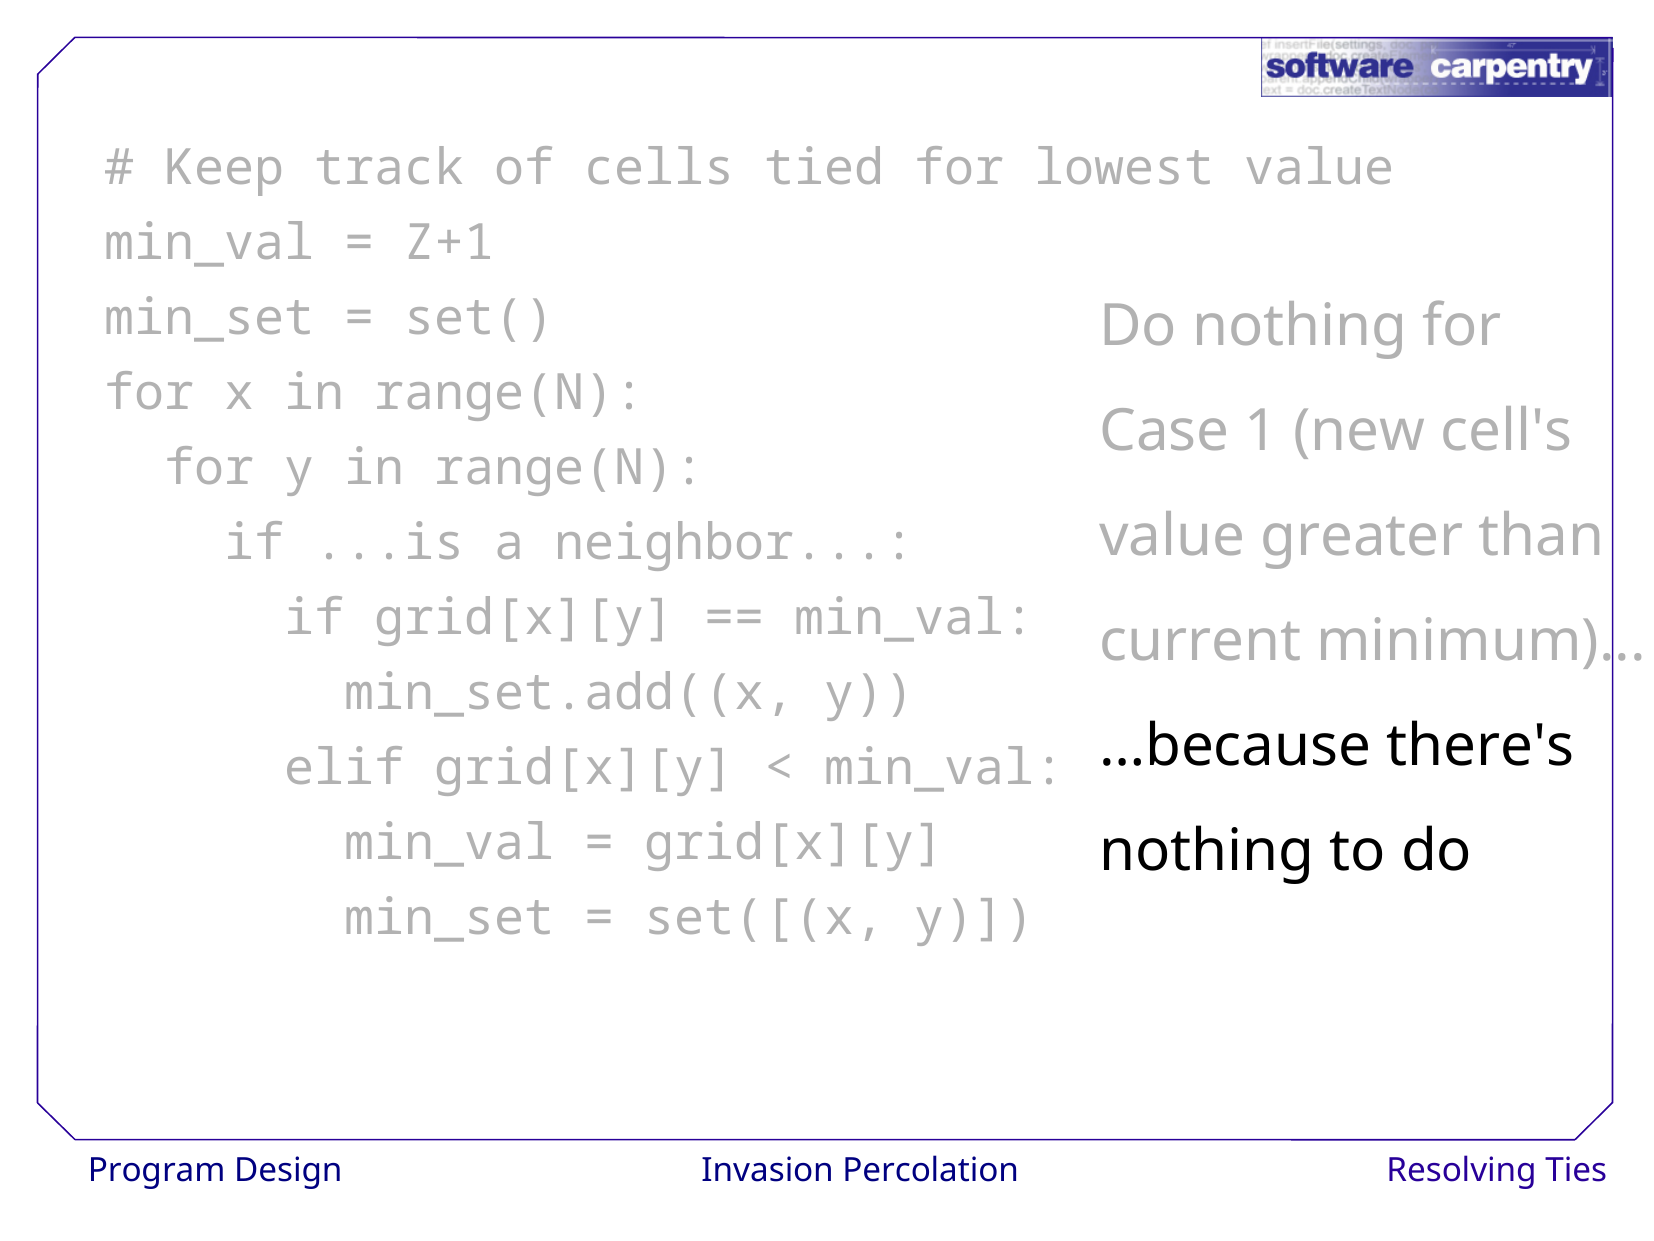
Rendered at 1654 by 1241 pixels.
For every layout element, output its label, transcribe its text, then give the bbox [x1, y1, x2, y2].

text_box Do nothing for Case 1 (new cell's value greater than current minimum)... …because there's nothing to do [1084, 245, 1613, 902]
text_box # Keep track of cells tied for lowest value min_val = Z+1 min_set = set() for x in range(N): for y in range(N): if ...is a neighbor...: if grid[x][y] == min_val: min_set.add((x, y)) elif grid[x][y] < min_val: min_val = grid[x][y] min_set = set([(x, y)]) [89, 112, 1508, 1117]
picture [1261, 39, 1613, 97]
